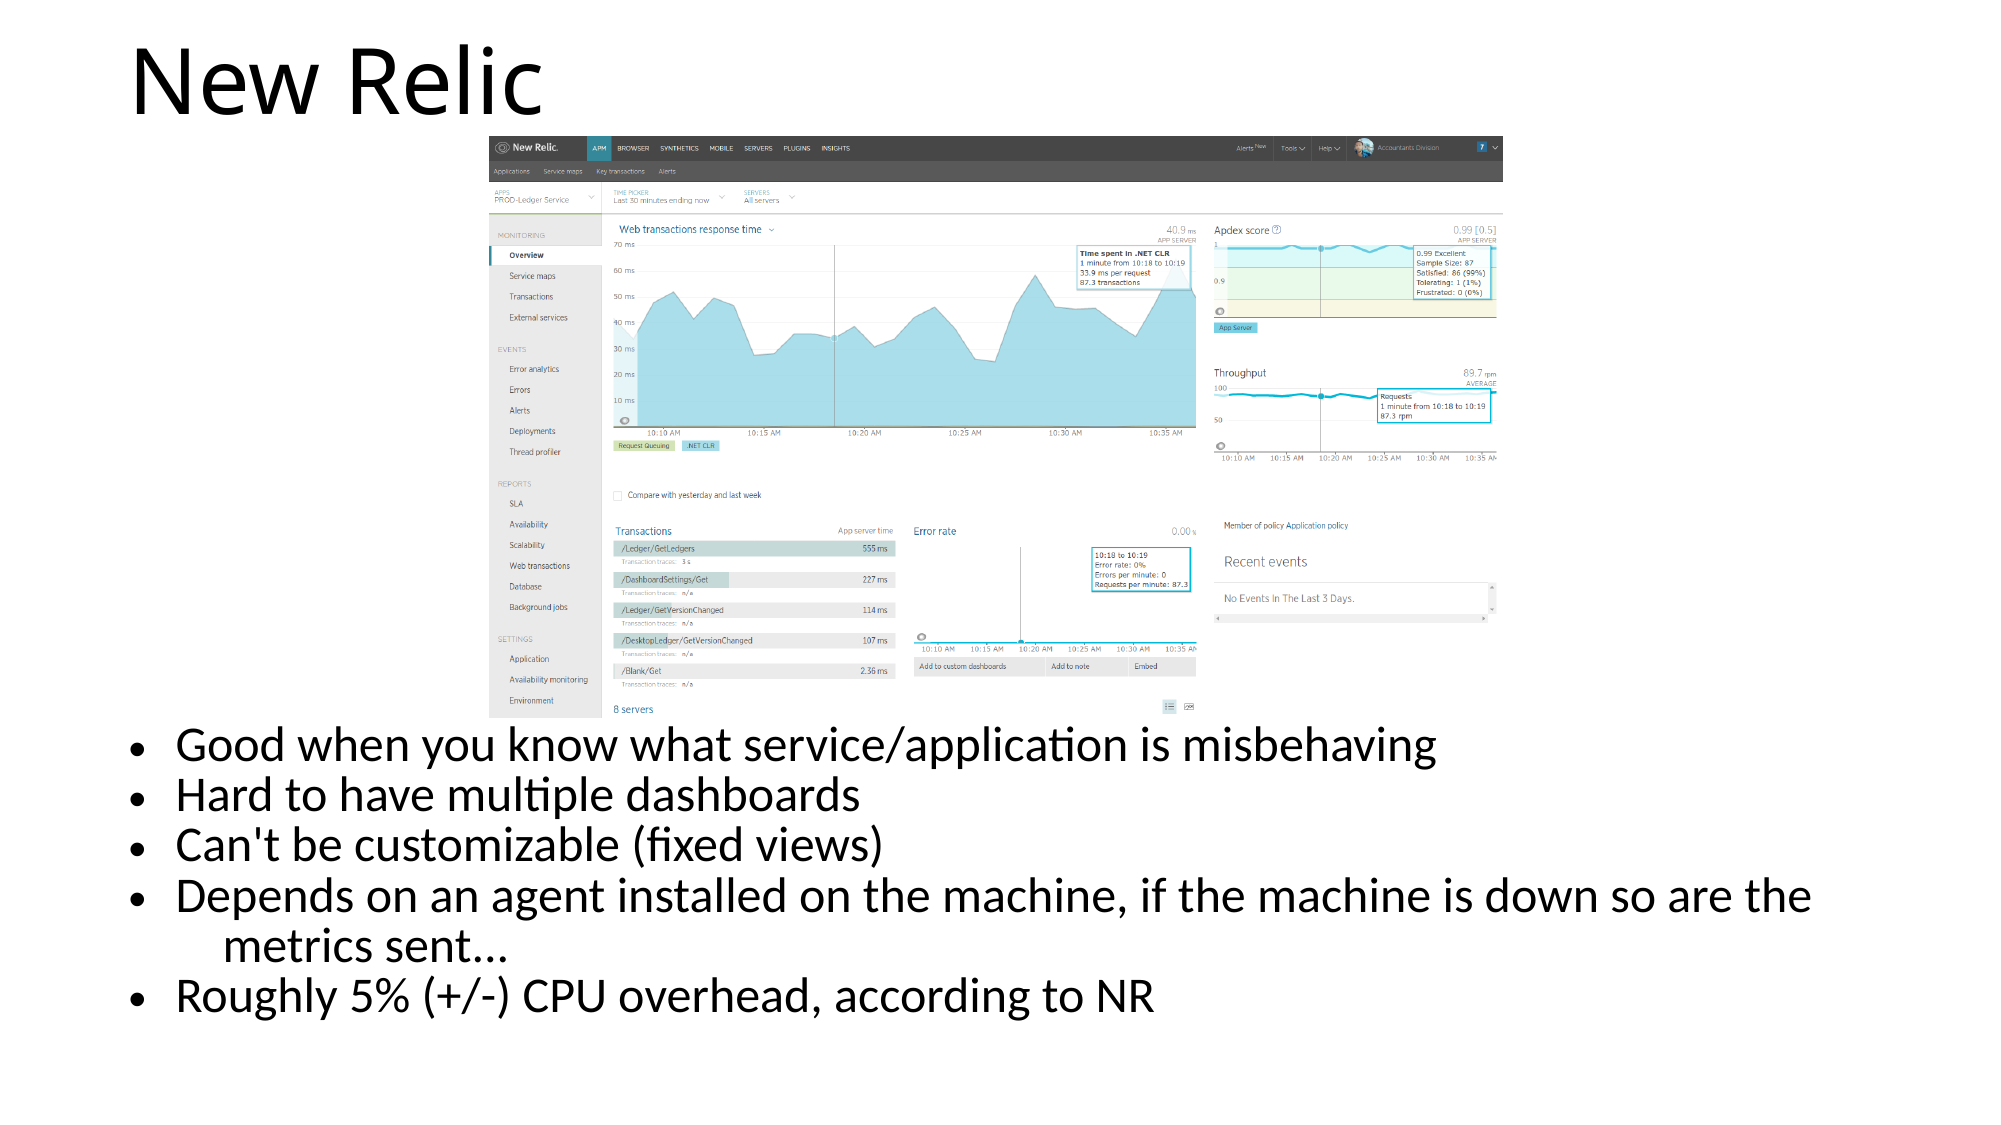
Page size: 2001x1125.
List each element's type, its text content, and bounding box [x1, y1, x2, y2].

picture [489, 137, 1503, 718]
text_box Good when you know what service/application is misbehaving Hard to have multiple dashboards Can't be customizable (fixed views) Depends on an agent installed on the machine, if the machine is down so are the metrics sent... Roughly 5% (+/-) CPU overhead, according to NR [113, 716, 1873, 1102]
title New Relic [113, 27, 1839, 137]
